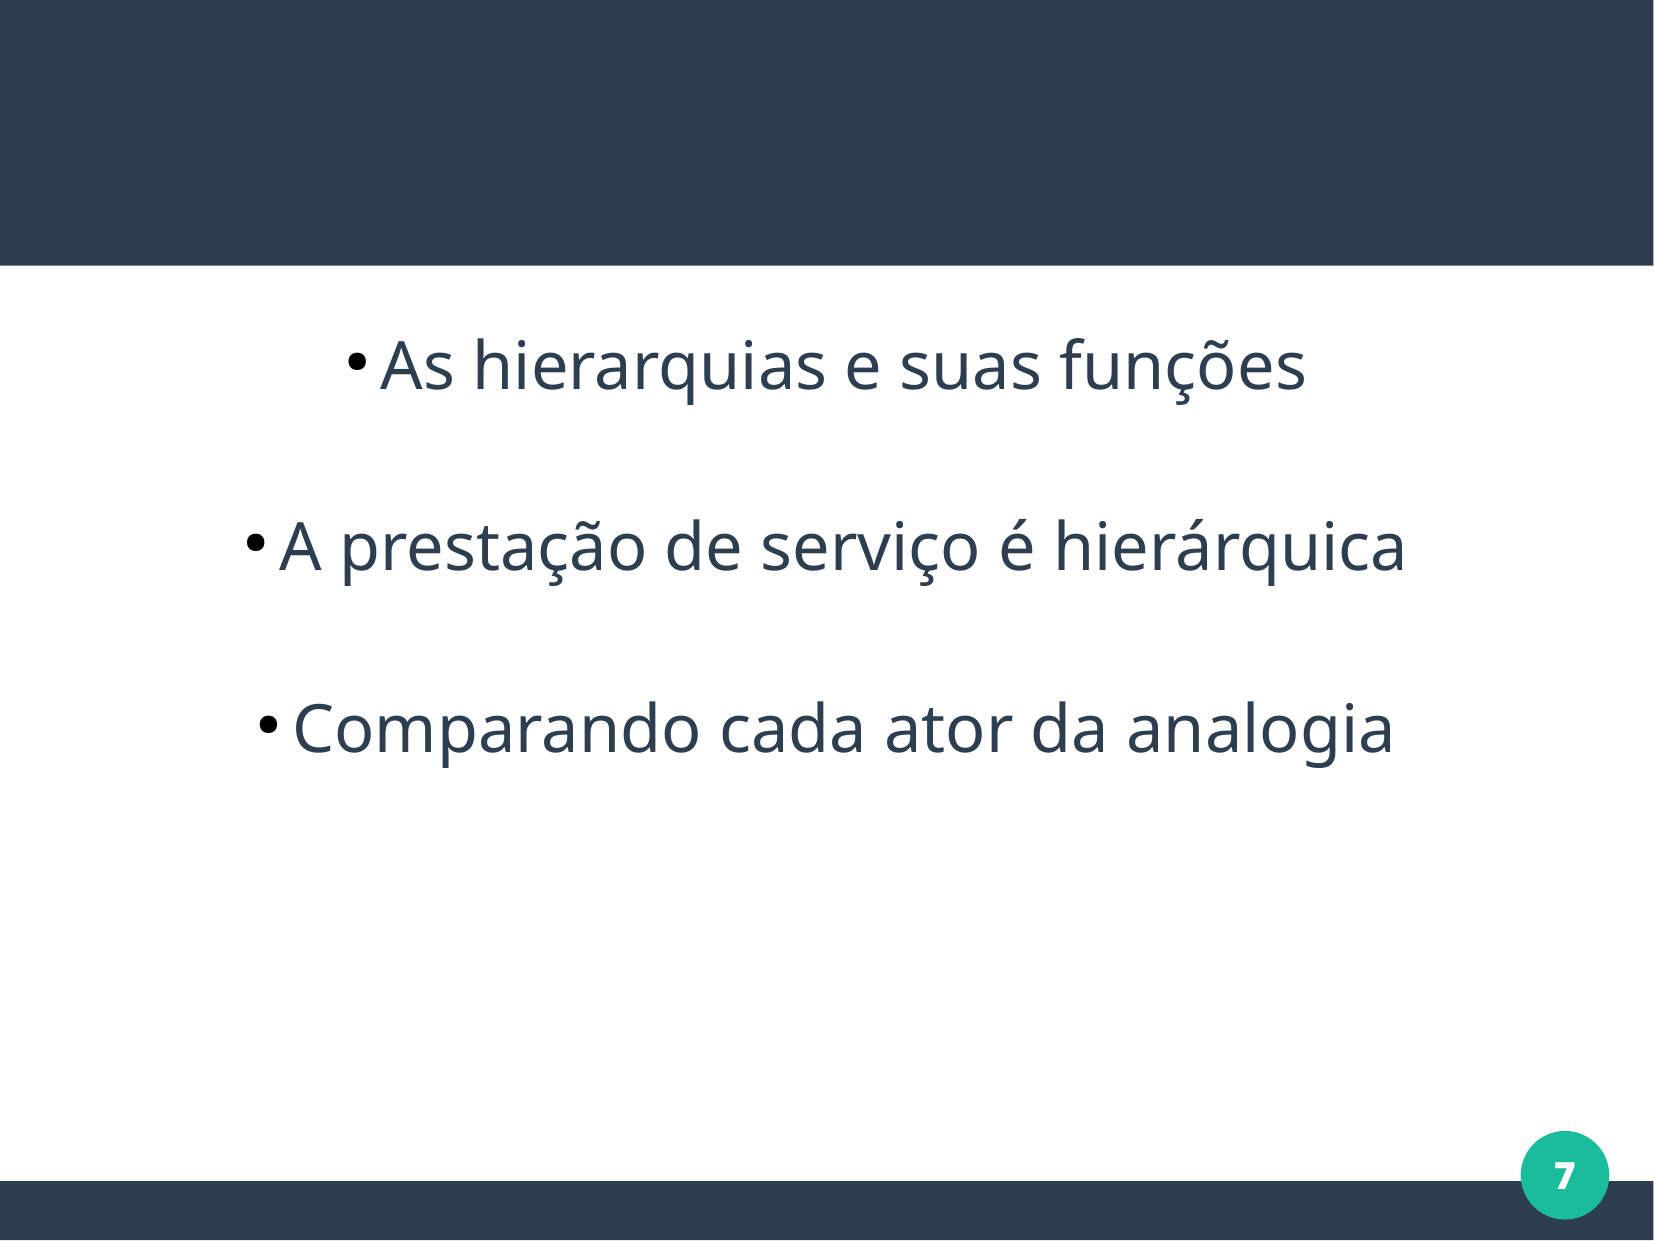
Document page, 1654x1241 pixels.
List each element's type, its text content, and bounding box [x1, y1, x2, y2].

subtitle As hierarquias e suas funções A prestação de serviço é hierárquica Comparando cada ator da analogia [59, 180, 1595, 910]
